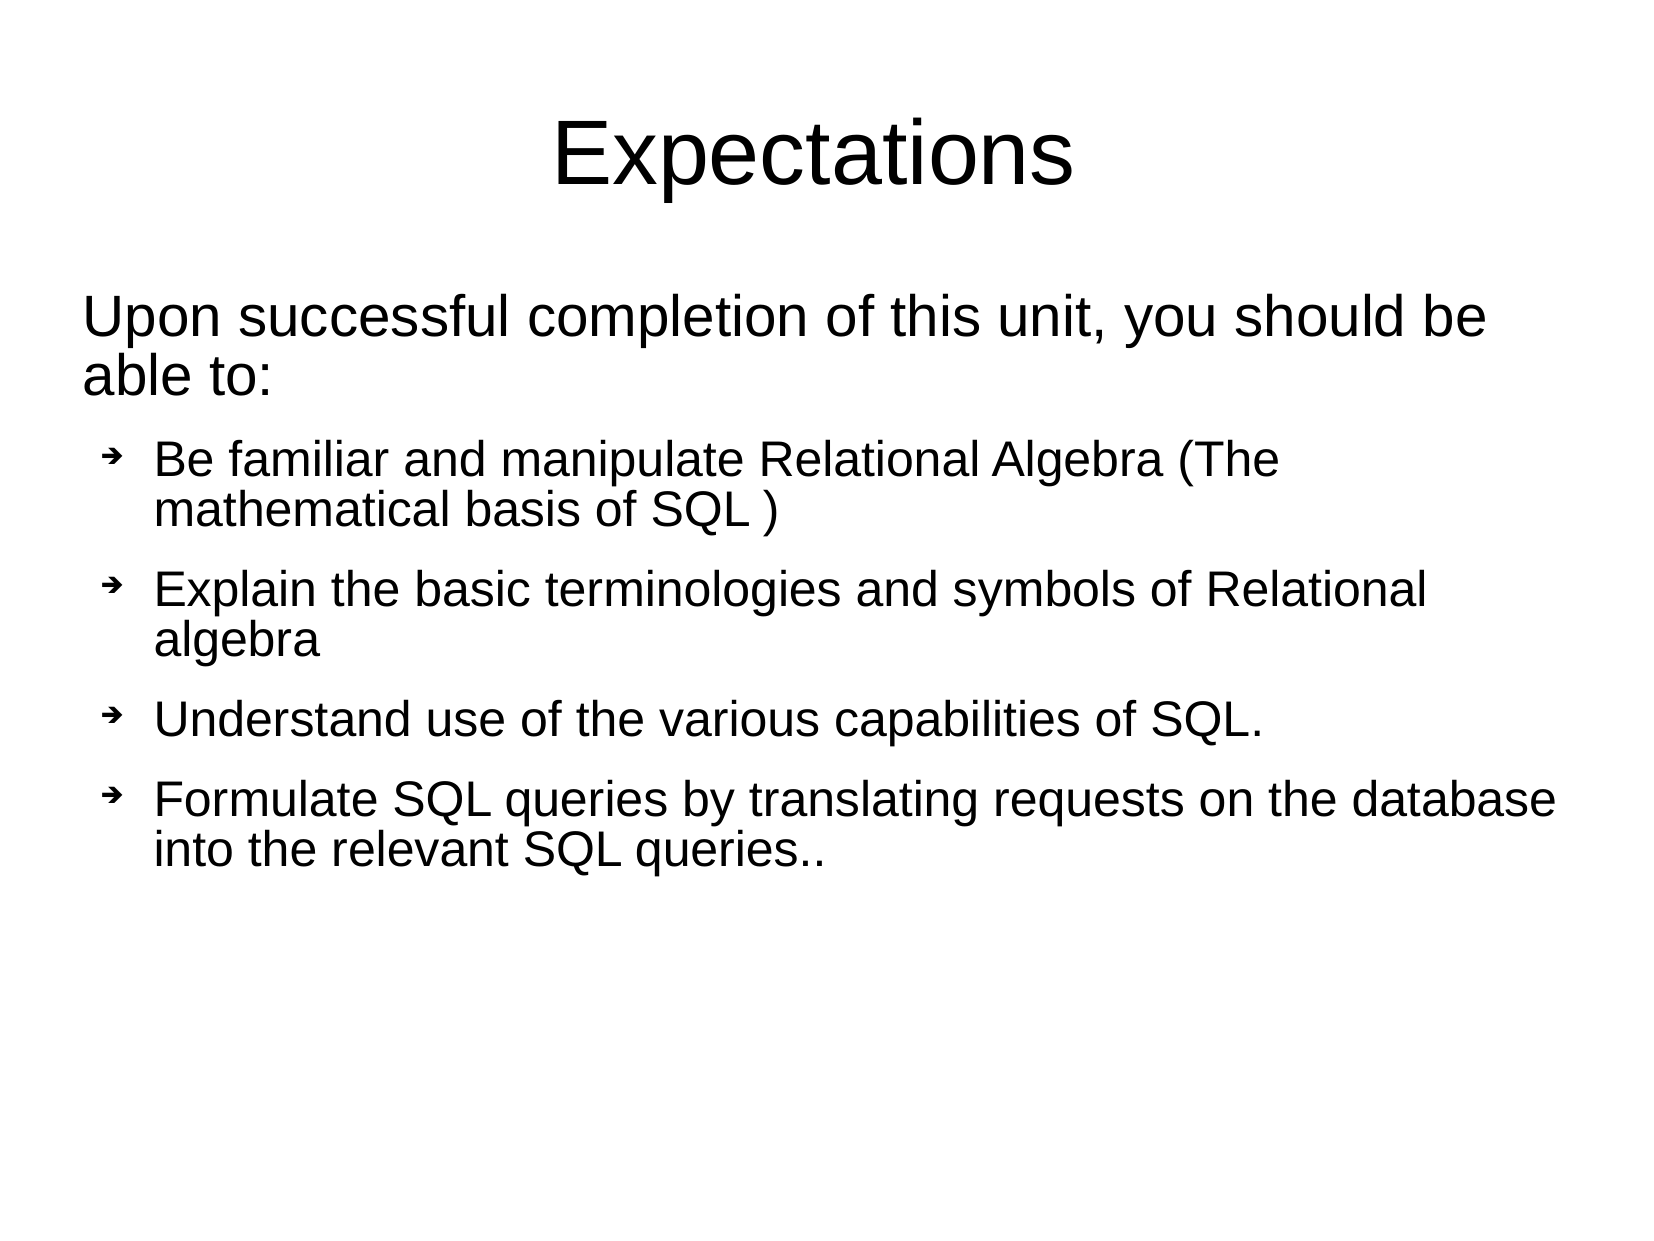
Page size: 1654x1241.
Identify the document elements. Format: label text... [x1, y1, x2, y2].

list Upon successful completion of this unit, you should be able to: Be familiar and manipulate Relational Algebra (The mathematical basis of SQL ) Explain the basic terminologies and symbols of Relational algebra Understand use of the various capabilities of SQL. Formulate SQL queries by translating requests on the database into the relevant SQL queries.. [82, 290, 1571, 1096]
title Expectations [82, 49, 1571, 257]
